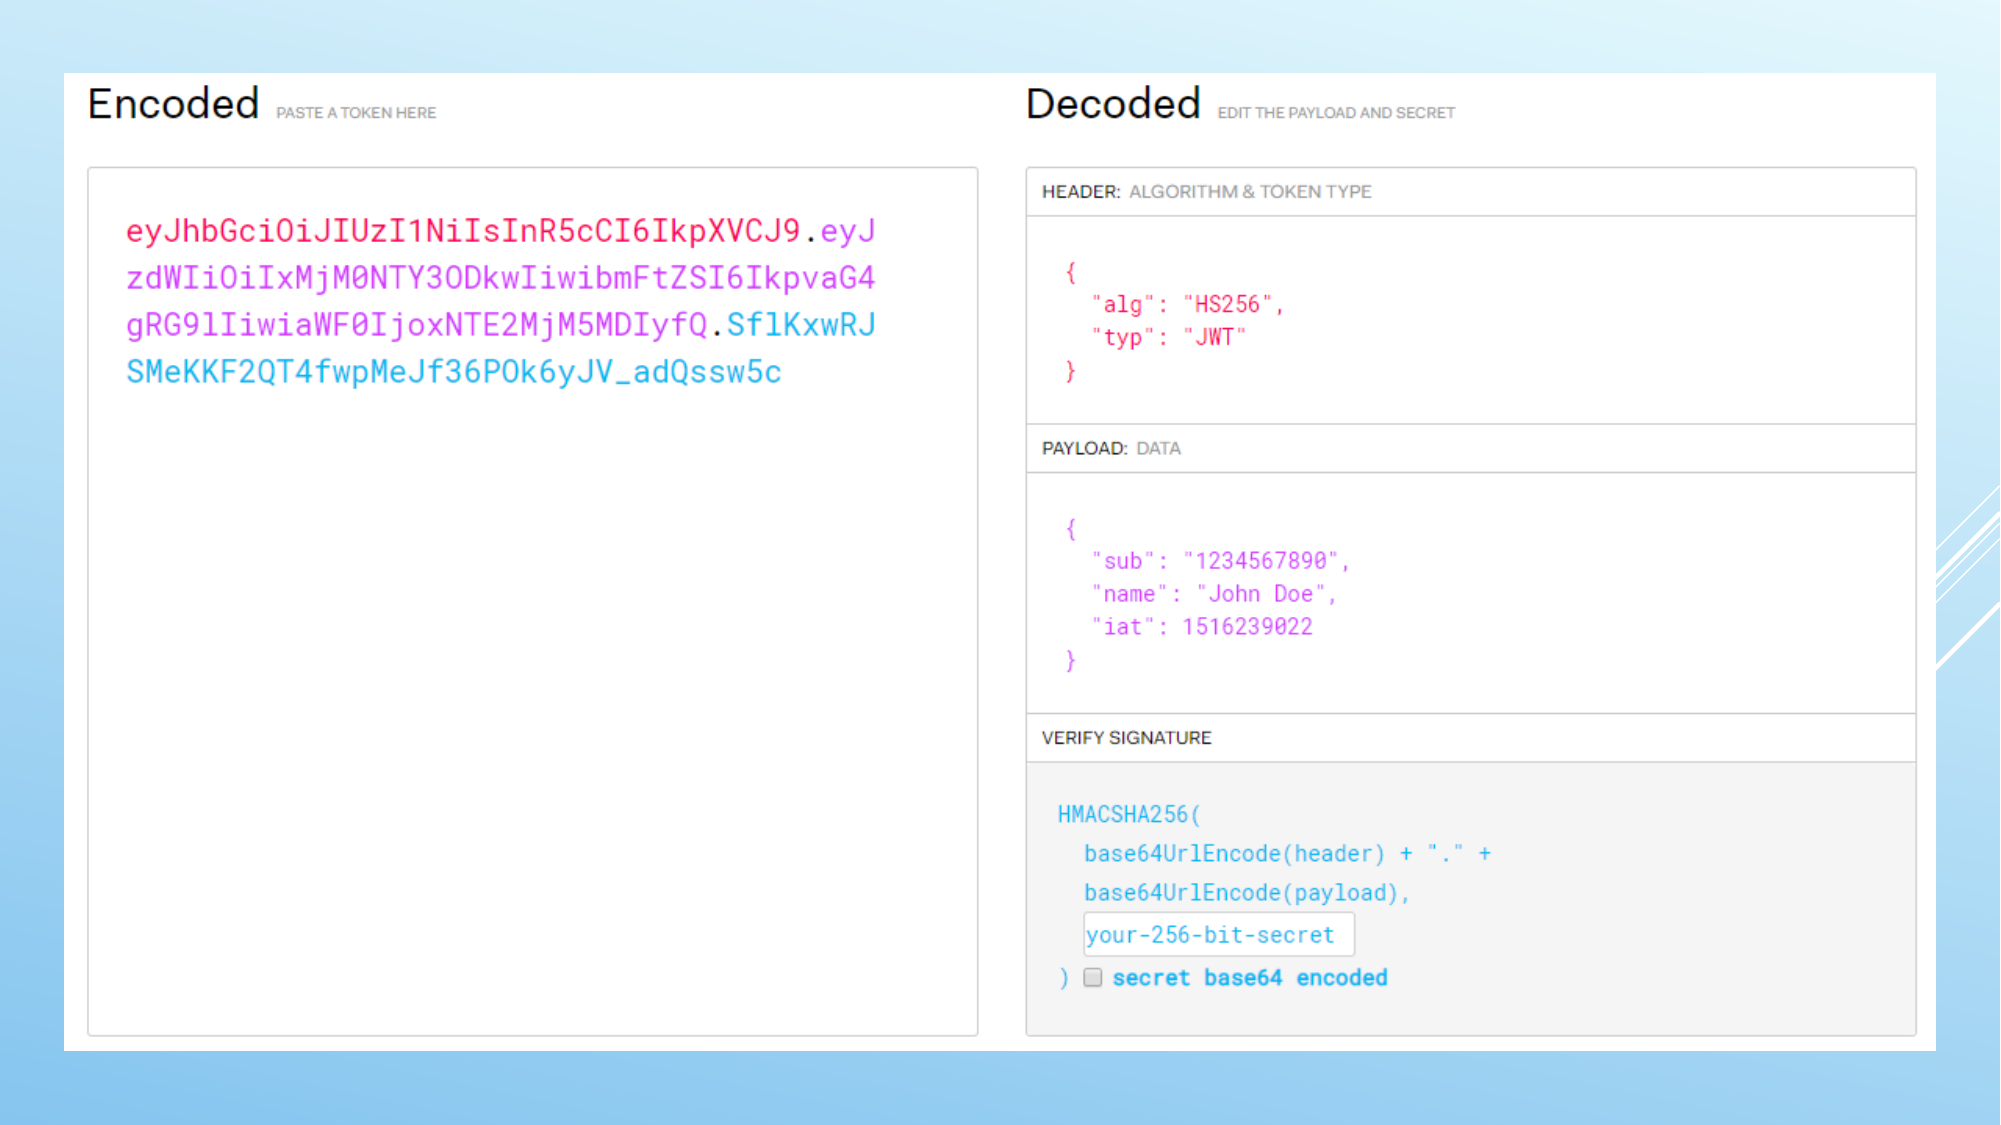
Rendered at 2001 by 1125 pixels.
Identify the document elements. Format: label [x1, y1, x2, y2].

picture [64, 73, 1936, 1051]
